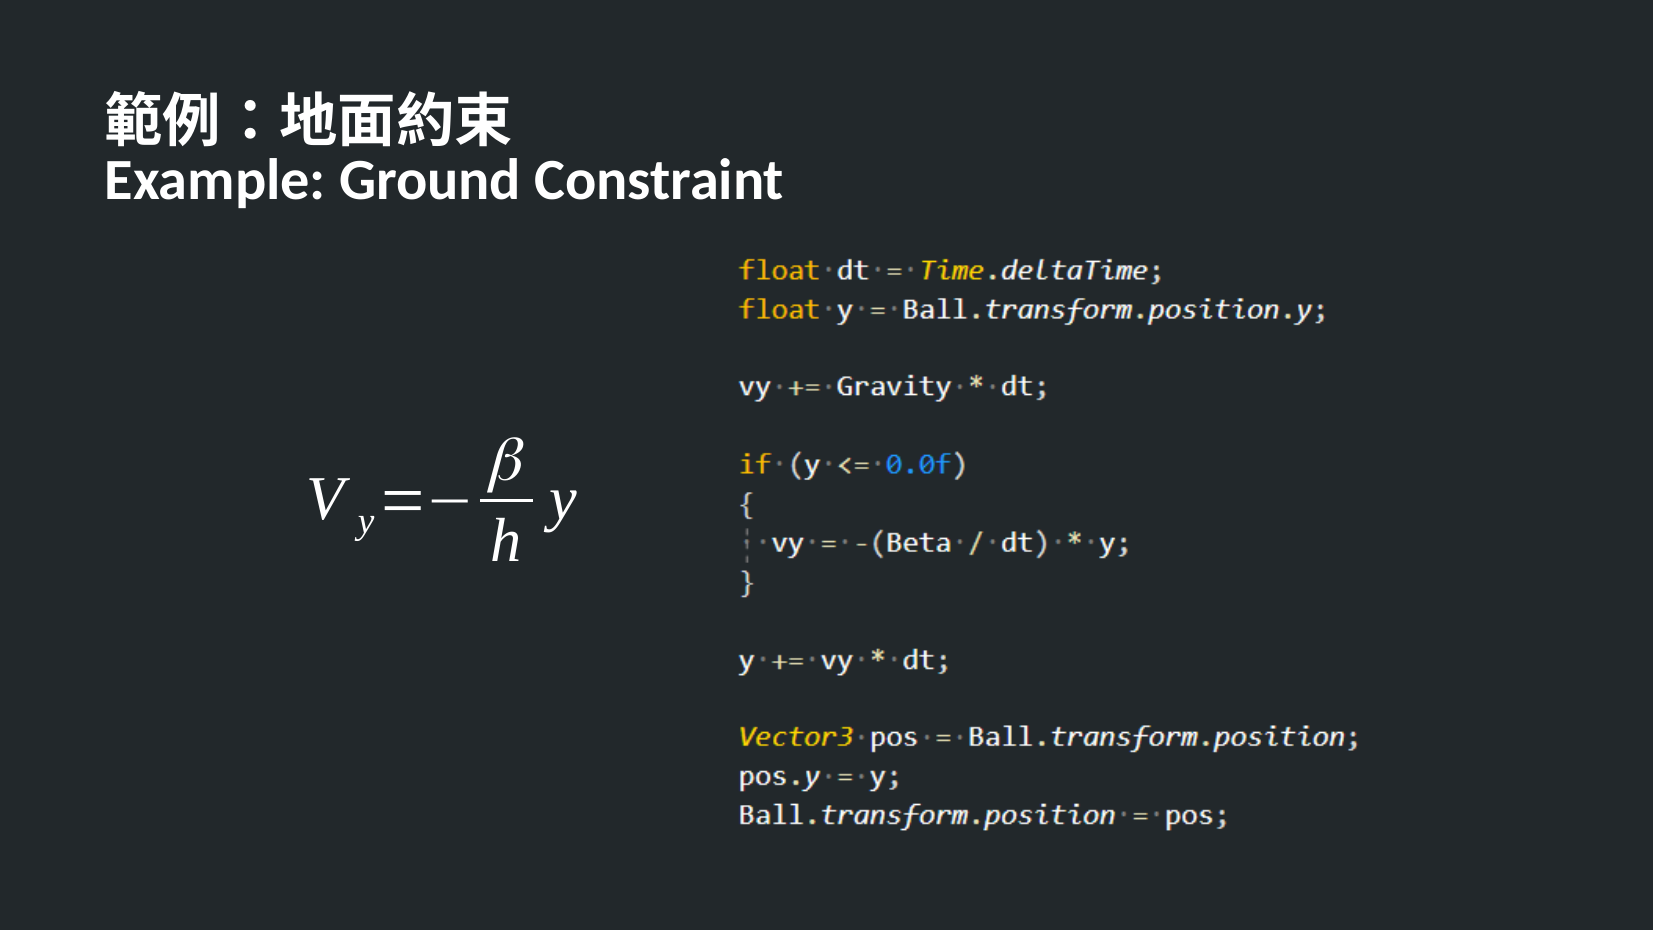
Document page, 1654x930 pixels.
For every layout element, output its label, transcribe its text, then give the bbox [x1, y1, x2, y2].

chart [300, 435, 588, 575]
text_box 範例：地面約束 Example: Ground Constraint [90, 90, 1381, 239]
picture [736, 250, 1366, 841]
